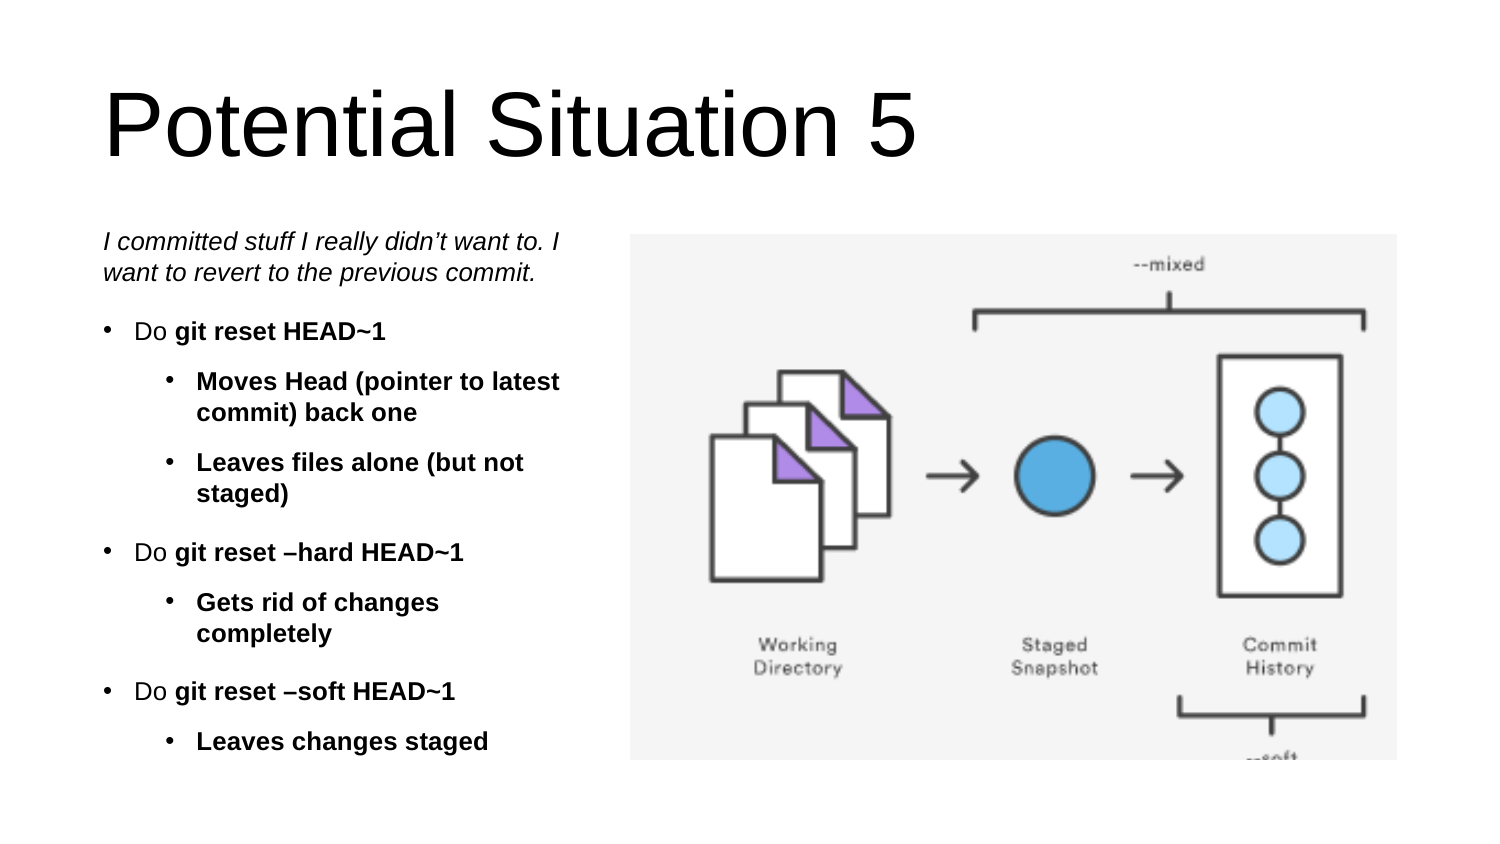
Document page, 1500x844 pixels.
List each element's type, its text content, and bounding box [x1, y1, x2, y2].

picture [630, 234, 1397, 760]
title Potential Situation 5 [103, 44, 1397, 208]
list I committed stuff I really didn’t want to. I want to revert to the previous commit. Do git reset HEAD~1 Moves Head (pointer to latest commit) back one Leaves files alone (but not staged) Do git reset –hard HEAD~1 Gets rid of changes completely Do git reset –soft HEAD~1 Leaves changes staged [103, 224, 571, 760]
